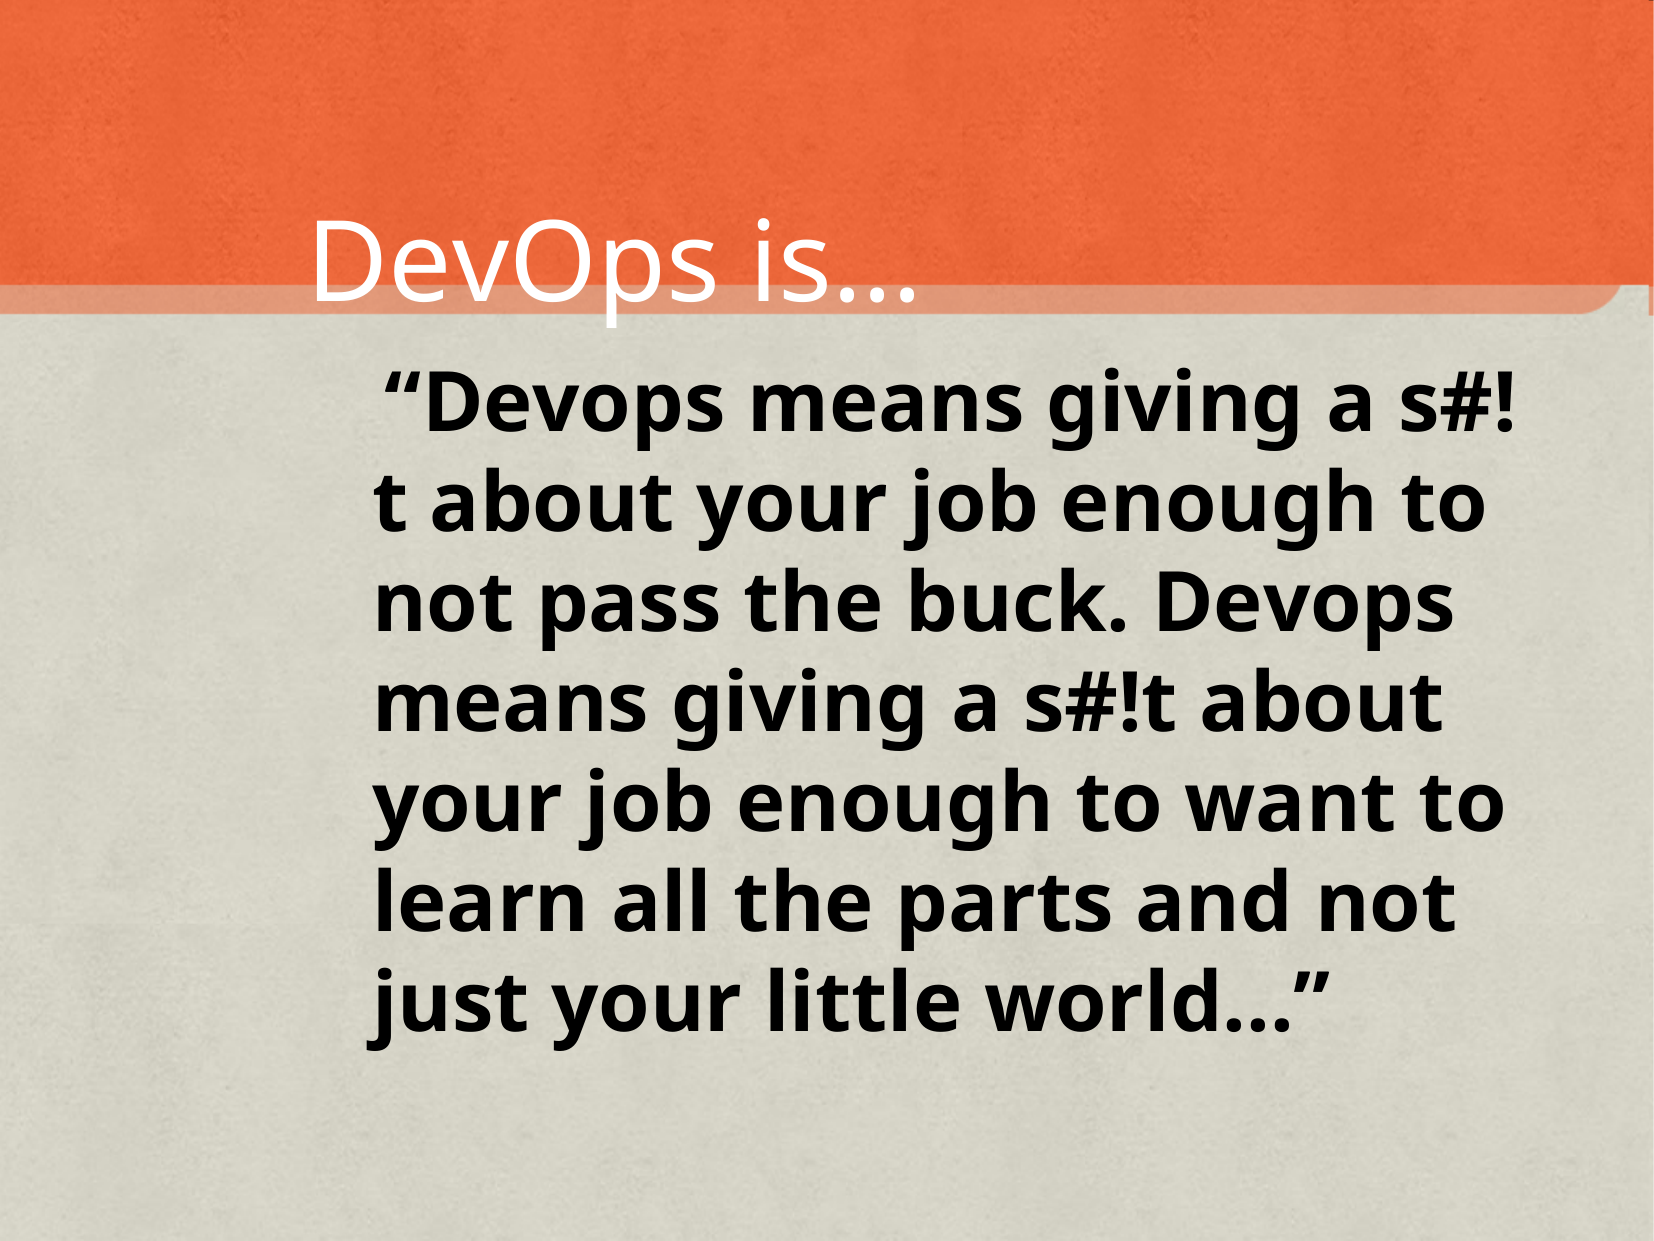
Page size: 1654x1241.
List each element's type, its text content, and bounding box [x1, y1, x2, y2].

list “Devops means giving a s#!t about your job enough to not pass the buck. Devops means giving a s#!t about your job enough to want to learn all the parts and not just your little world...” [301, 348, 1525, 1068]
picture [0, 0, 1654, 1241]
title DevOps is... [306, 189, 1654, 317]
